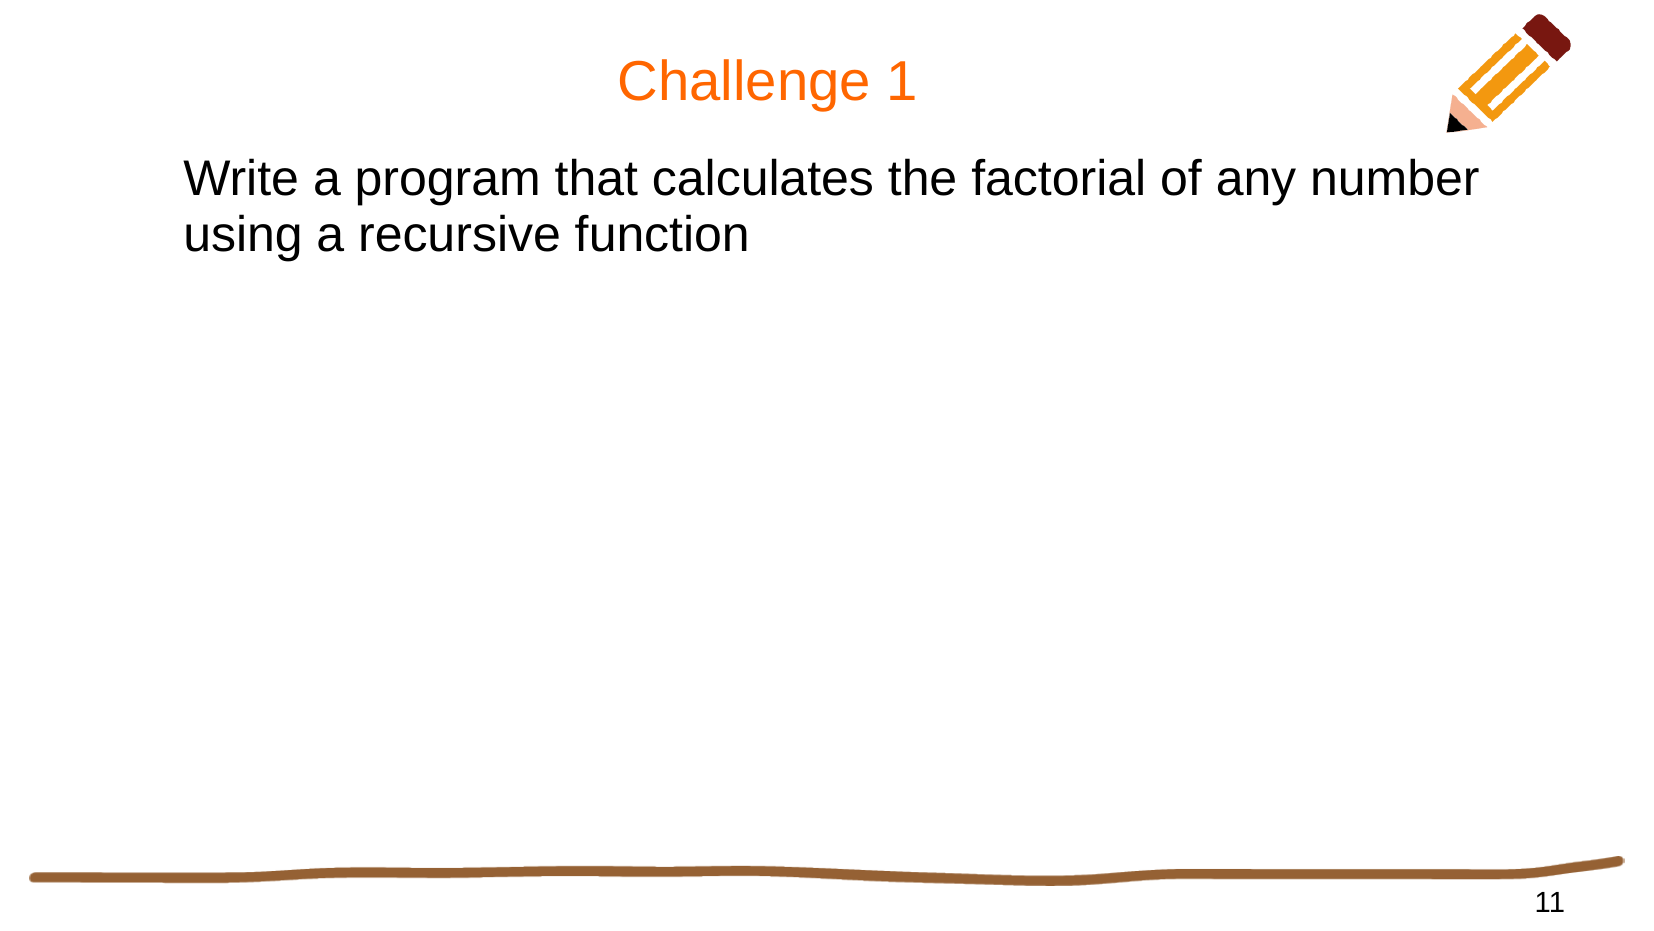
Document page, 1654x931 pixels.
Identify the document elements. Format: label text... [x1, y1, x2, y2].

picture [1446, 14, 1571, 133]
list Write a program that calculates the factorial of any number using a recursive function [112, 150, 1524, 800]
title Challenge 1 [88, 29, 1447, 133]
picture [29, 856, 1625, 886]
